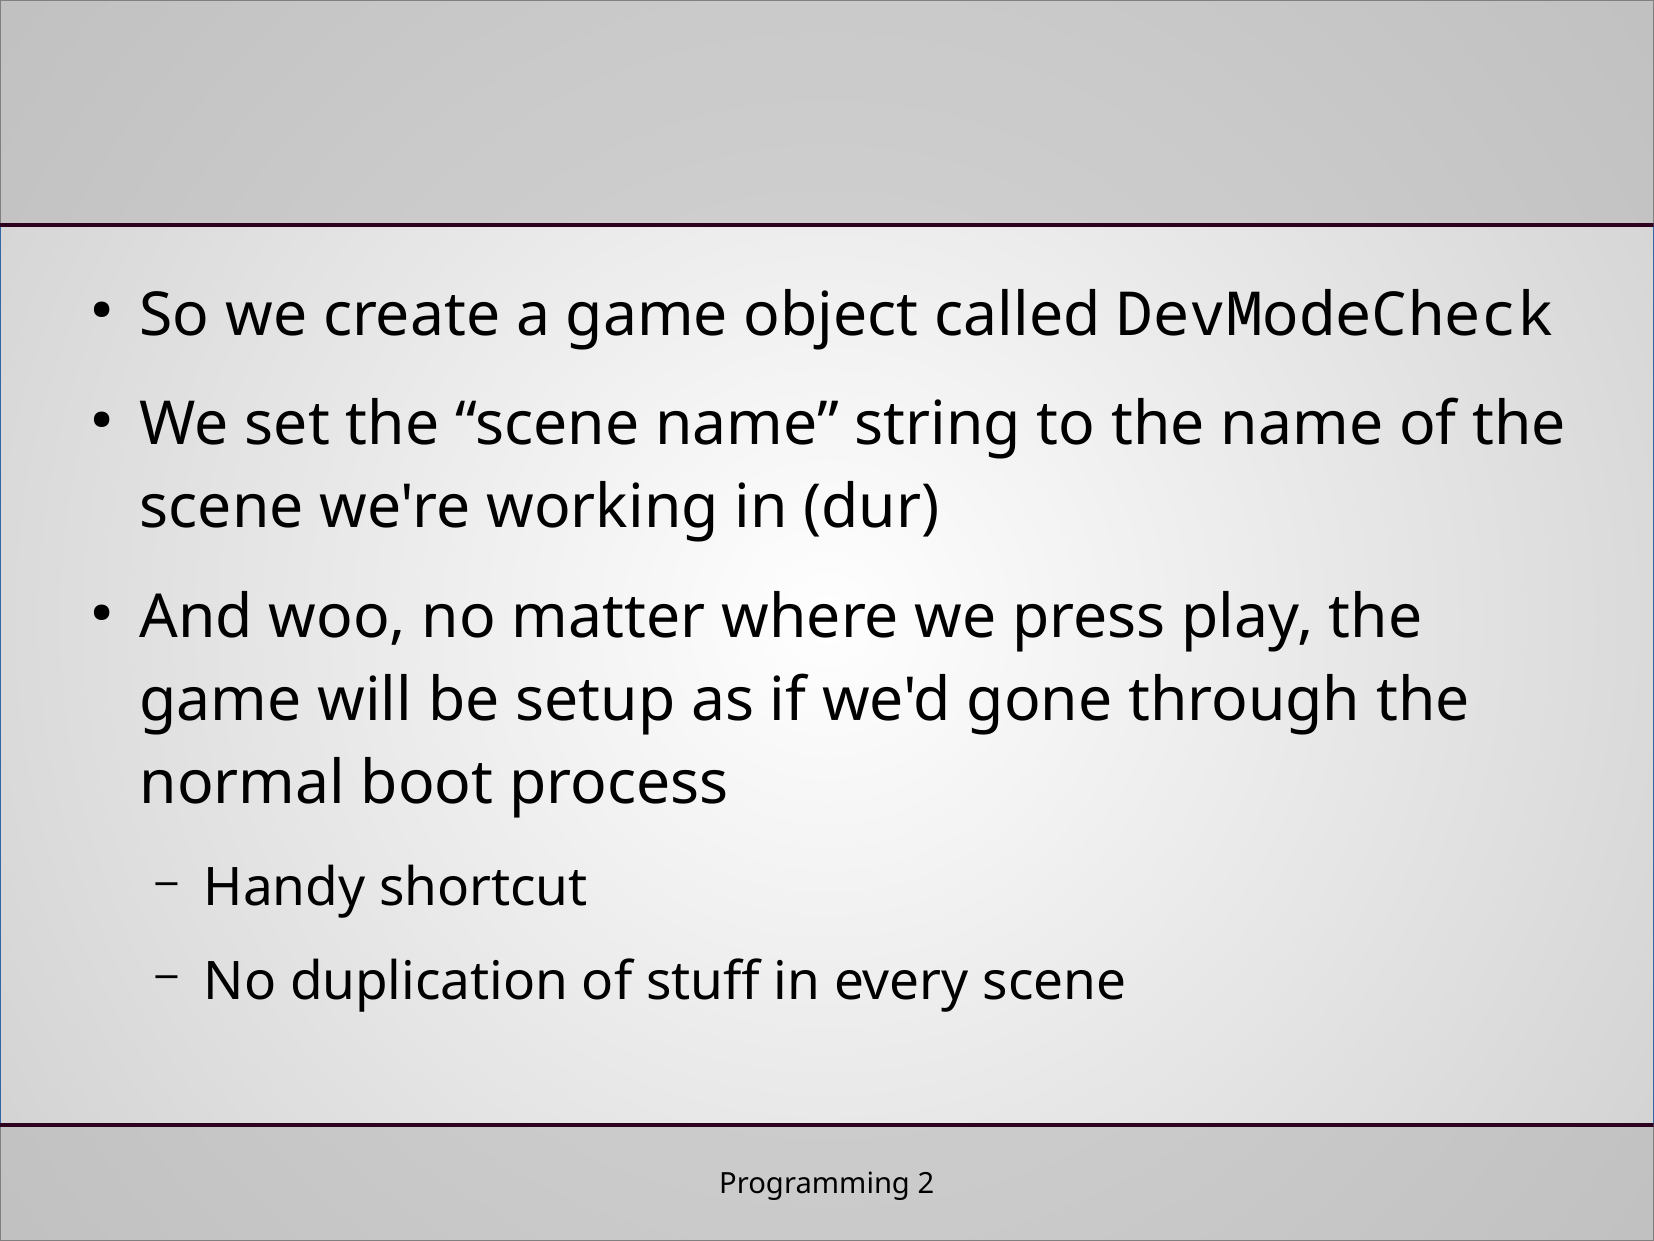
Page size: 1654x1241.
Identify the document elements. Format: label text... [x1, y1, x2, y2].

list So we create a game object called DevModeCheck We set the “scene name” string to the name of the scene we're working in (dur) And woo, no matter where we press play, the game will be setup as if we'd gone through the normal boot process Handy shortcut No duplication of stuff in every scene [75, 270, 1571, 1075]
